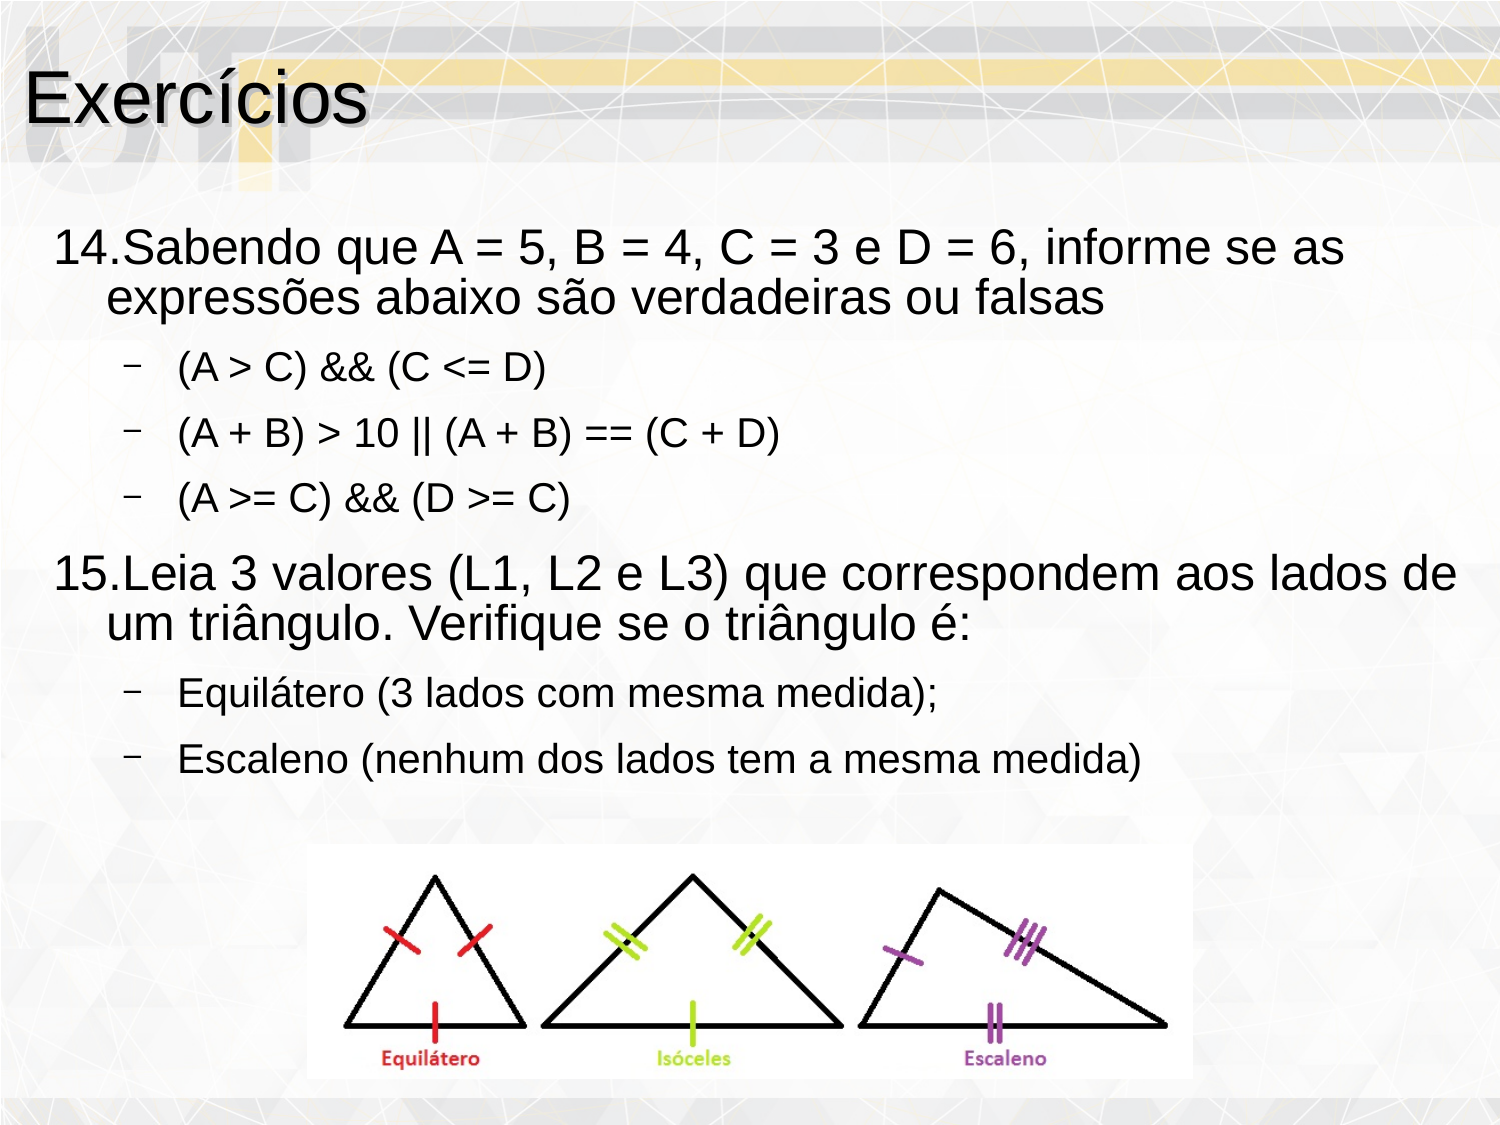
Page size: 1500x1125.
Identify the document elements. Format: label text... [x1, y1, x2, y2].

picture [307, 844, 1193, 1079]
table_cell F [1, 1, 1500, 1125]
title Exercícios [23, 18, 1489, 178]
list Sabendo que A = 5, B = 4, C = 3 e D = 6, informe se as expressões abaixo são verdadeiras ou falsas (A > C) && (C <= D) (A + B) > 10 || (A + B) == (C + D) (A >= C) && (D >= C) Leia 3 valores (L1, L2 e L3) que correspondem aos lados de um triângulo. Verifique se o triângulo é: Equilátero (3 lados com mesma medida); Escaleno (nenhum dos lados tem a mesma medida) [35, 224, 1477, 1087]
